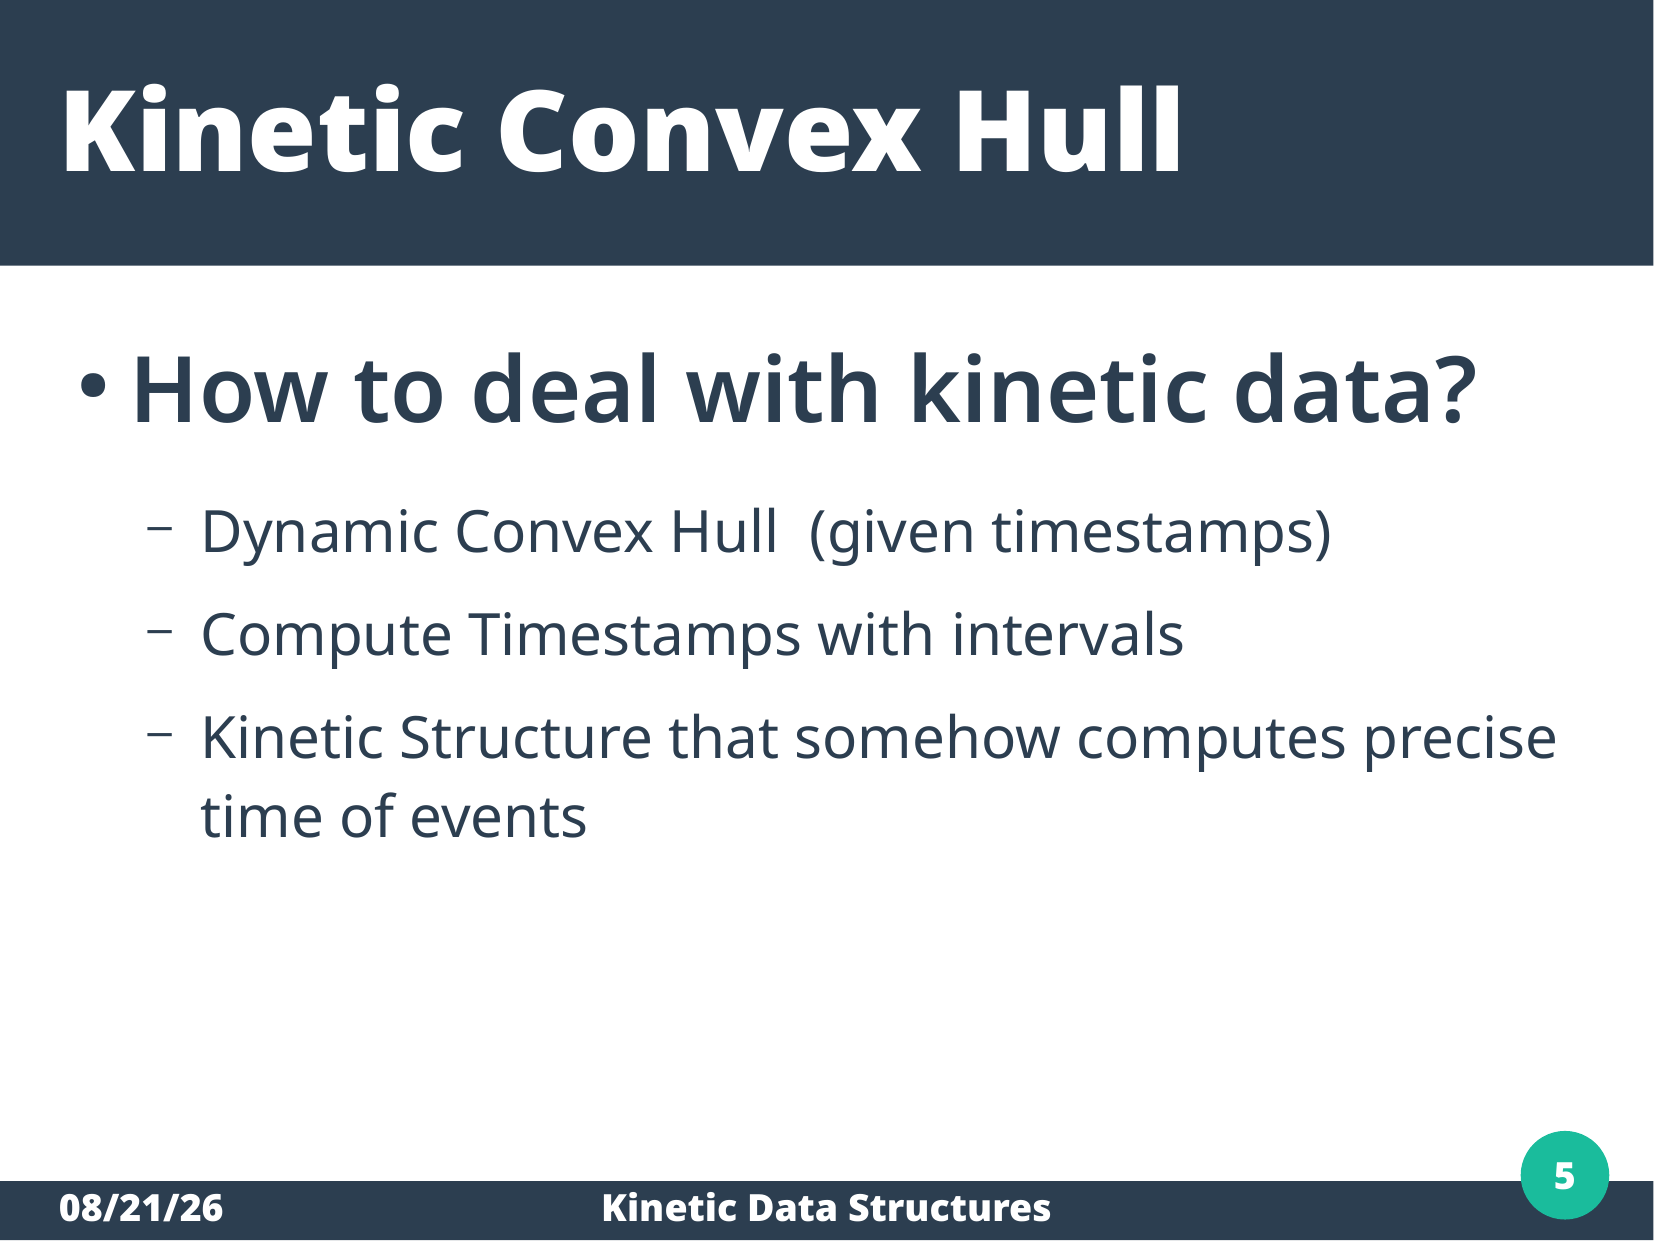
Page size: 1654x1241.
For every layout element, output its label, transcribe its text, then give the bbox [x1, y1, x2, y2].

list How to deal with kinetic data? Dynamic Convex Hull (given timestamps) Compute Timestamps with intervals Kinetic Structure that somehow computes precise time of events [59, 324, 1595, 1152]
title Kinetic Convex Hull [59, 49, 1595, 207]
